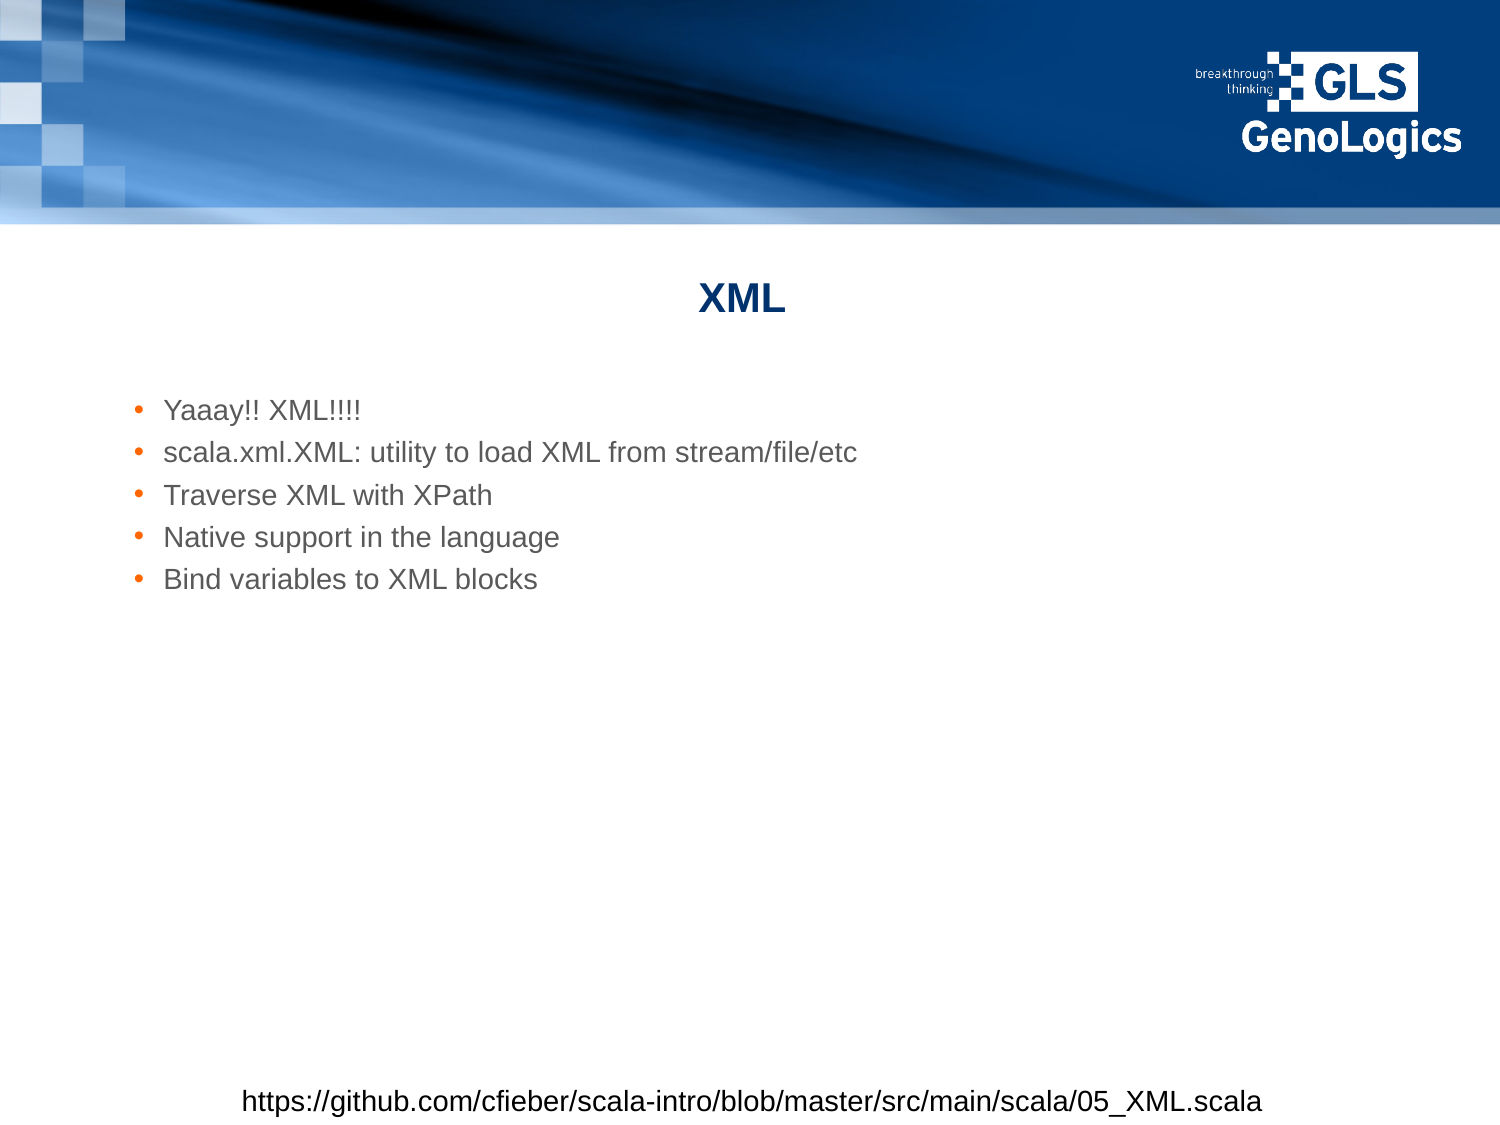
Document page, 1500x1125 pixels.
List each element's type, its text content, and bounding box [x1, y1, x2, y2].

title XML [67, 229, 1418, 363]
text_box https://github.com/cfieber/scala-intro/blob/master/src/main/scala/05_XML.scala [226, 1075, 1274, 1125]
picture [0, 0, 1500, 1125]
list Yaaay!! XML!!!! scala.xml.XML: utility to load XML from stream/file/etc Traverse XML with XPath Native support in the language Bind variables to XML blocks [75, 383, 1426, 961]
